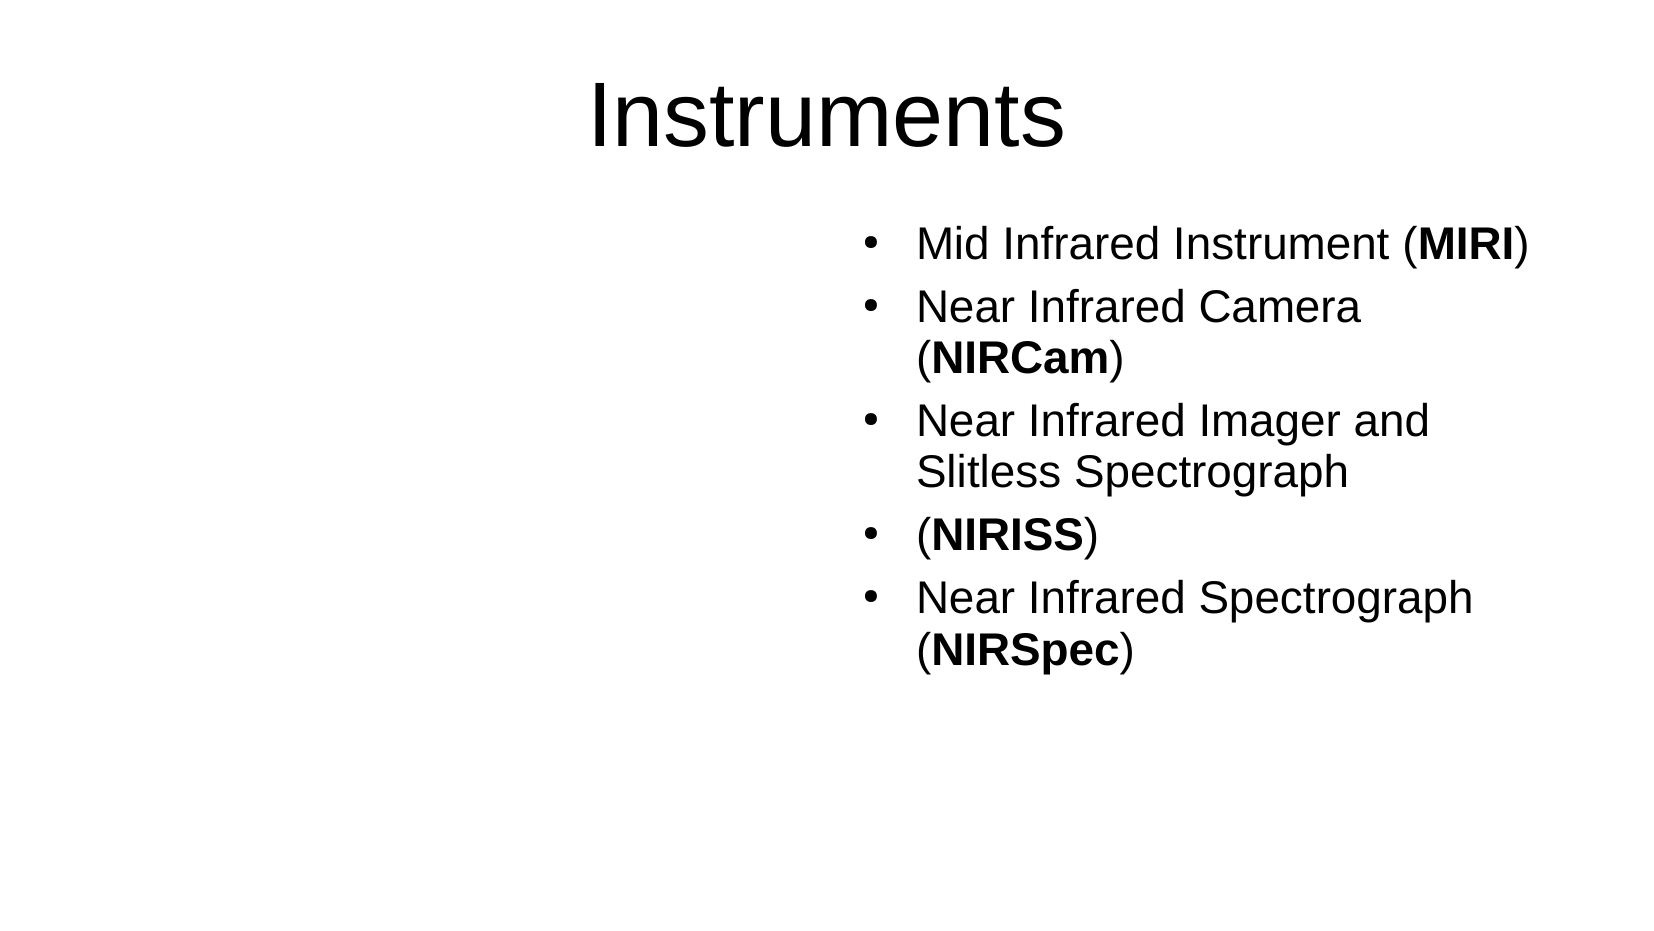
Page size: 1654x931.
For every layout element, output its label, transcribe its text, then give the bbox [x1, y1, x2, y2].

title Instruments [82, 37, 1571, 193]
list Mid Infrared Instrument (MIRI) Near Infrared Camera (NIRCam) Near Infrared Imager and Slitless Spectrograph (NIRISS) Near Infrared Spectrograph (NIRSpec) [845, 217, 1572, 758]
